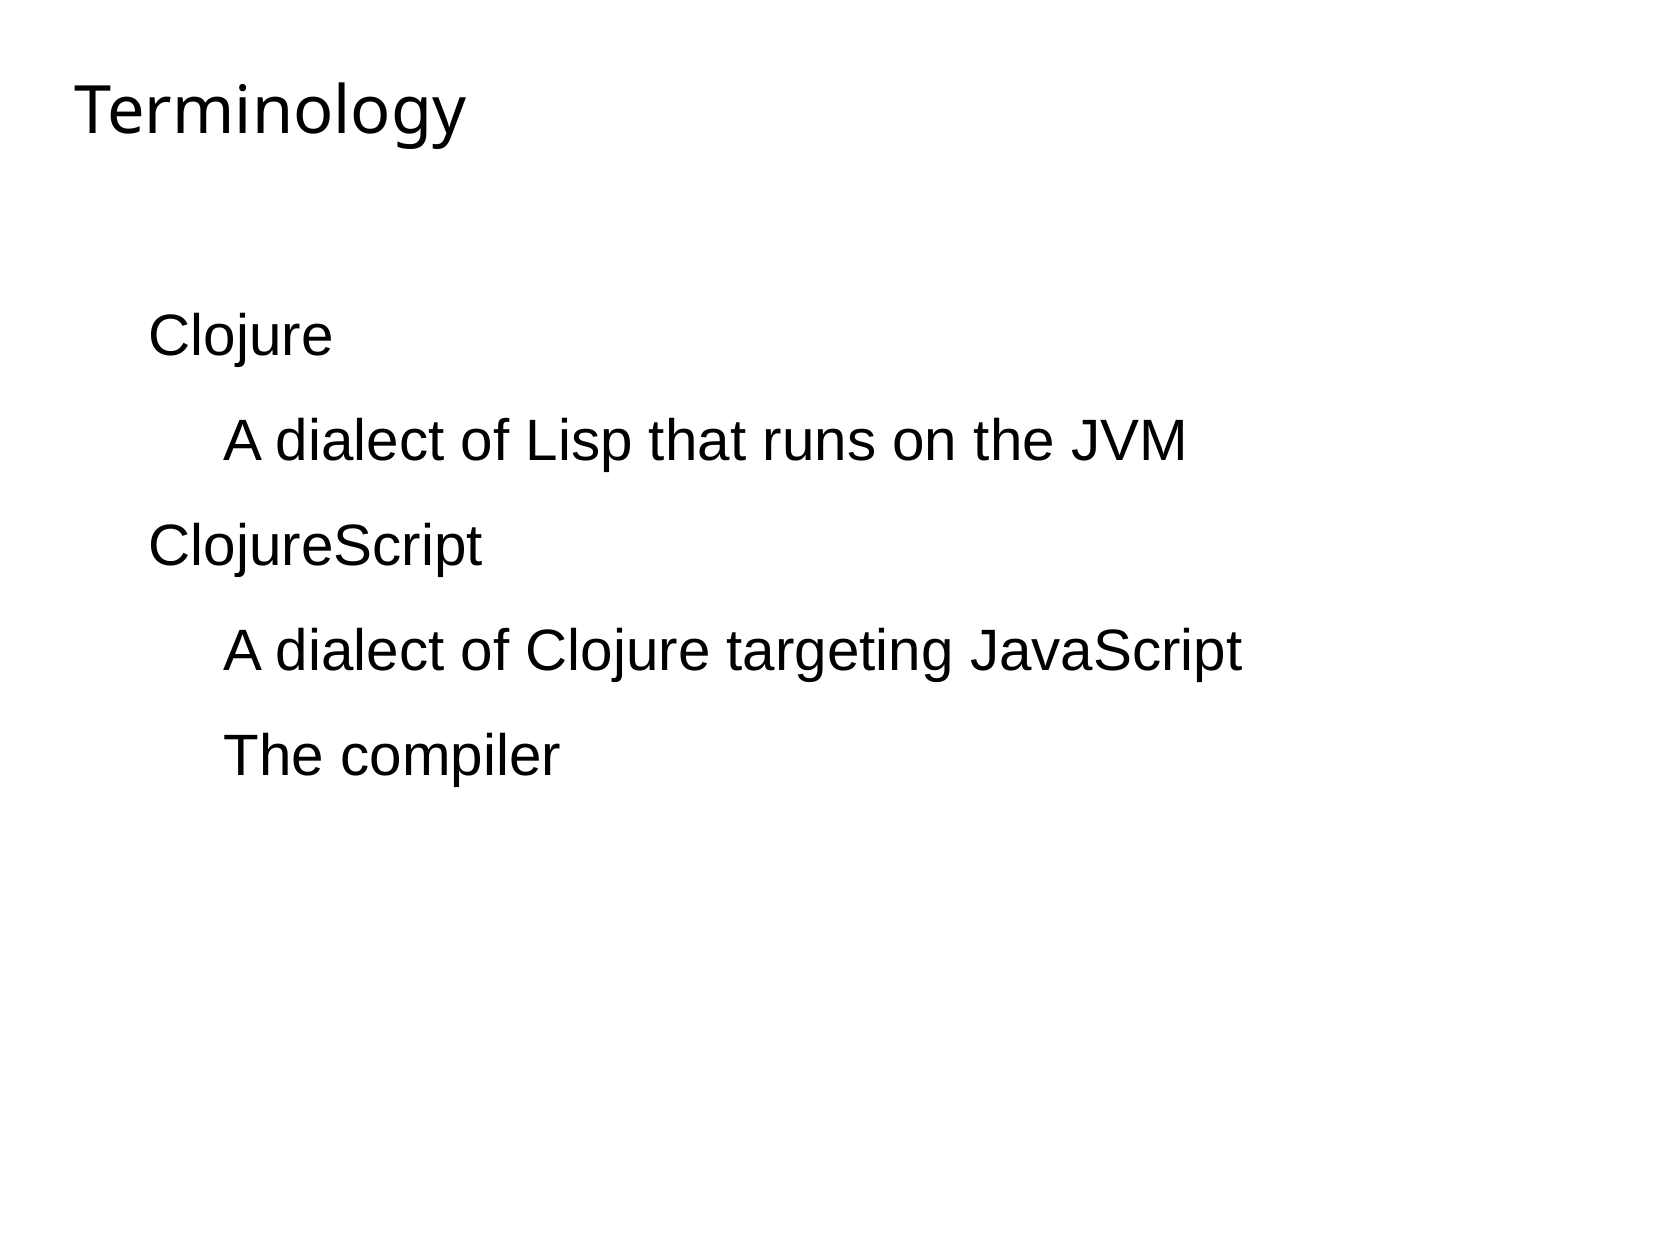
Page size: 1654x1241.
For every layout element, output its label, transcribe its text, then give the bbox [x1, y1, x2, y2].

text_box Terminology [60, 60, 840, 169]
text_box Clojure A dialect of Lisp that runs on the JVM ClojureScript A dialect of Clojure targeting JavaScript The compiler [134, 254, 1577, 883]
